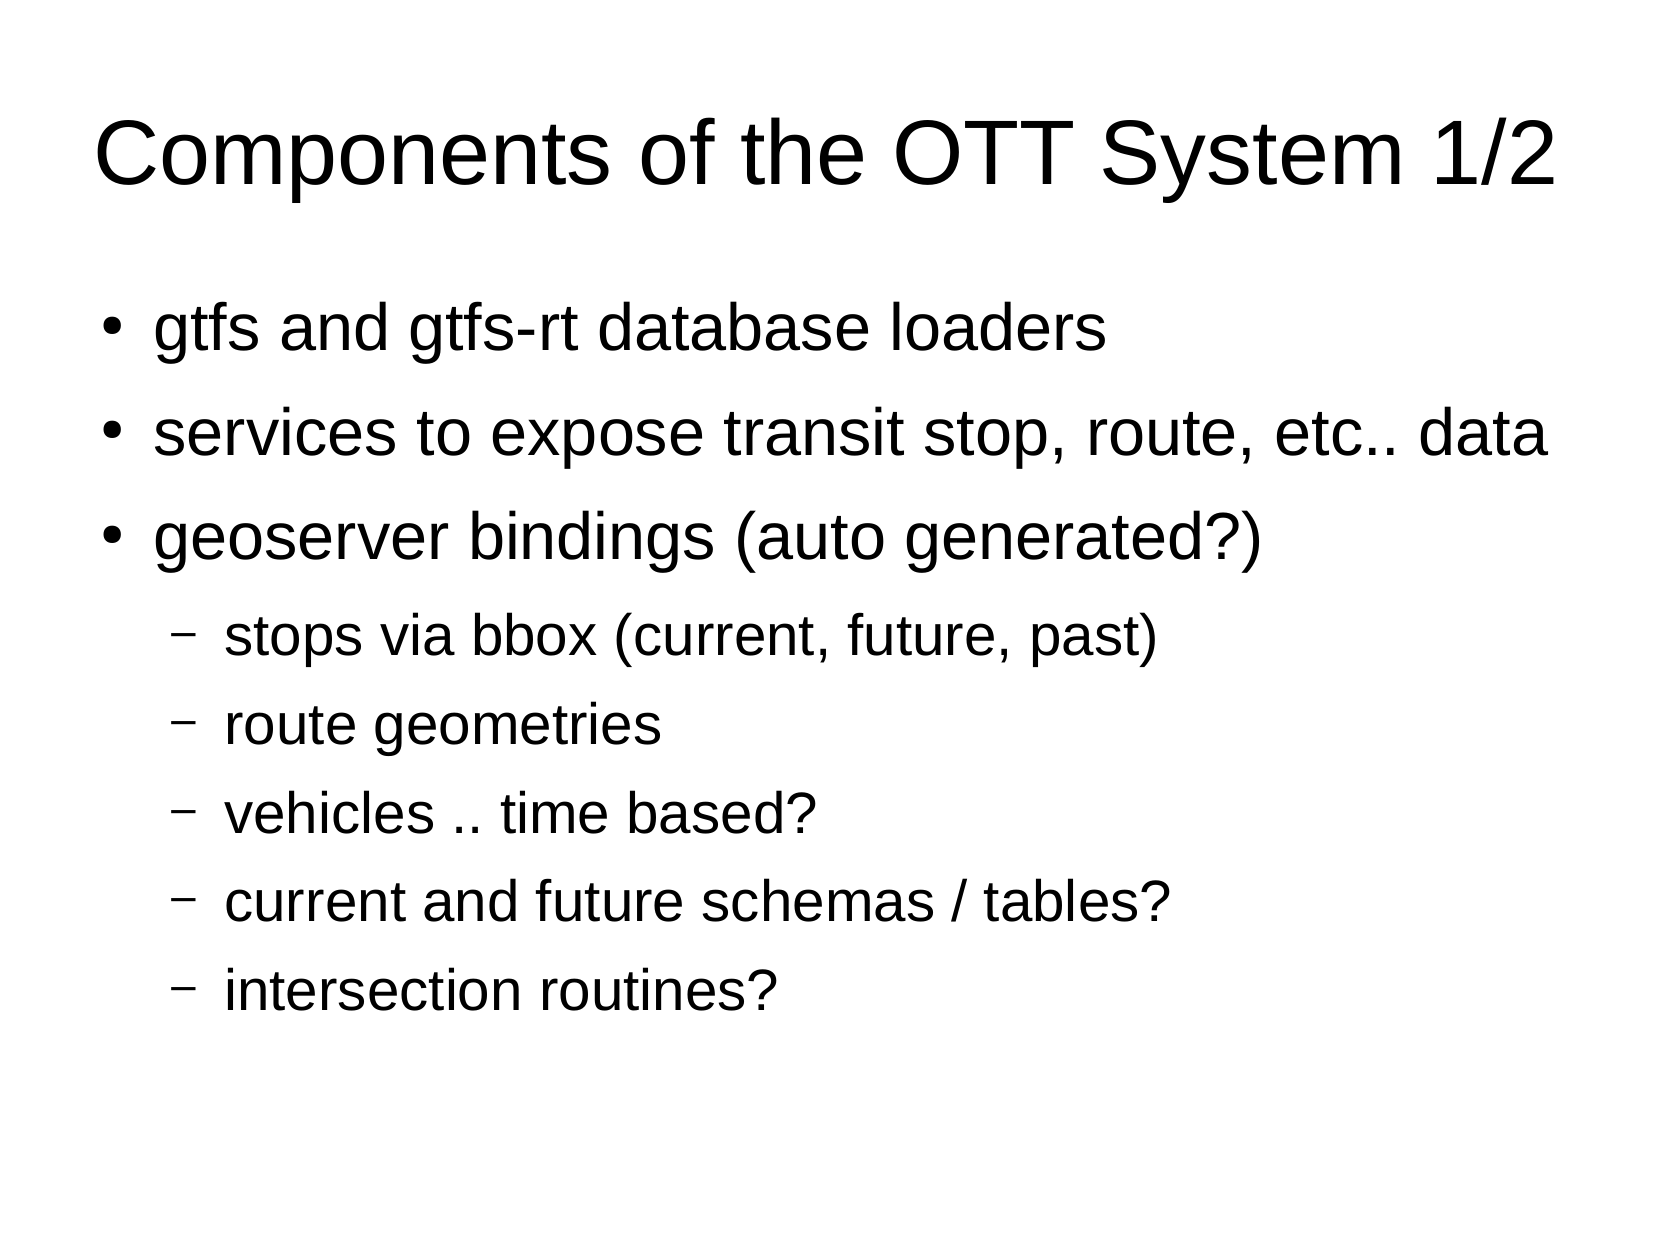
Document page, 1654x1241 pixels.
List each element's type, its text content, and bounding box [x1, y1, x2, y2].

title Components of the OTT System 1/2 [82, 49, 1571, 257]
list gtfs and gtfs-rt database loaders services to expose transit stop, route, etc.. data geoserver bindings (auto generated?) stops via bbox (current, future, past) route geometries vehicles .. time based? current and future schemas / tables? intersection routines? [82, 290, 1571, 1121]
